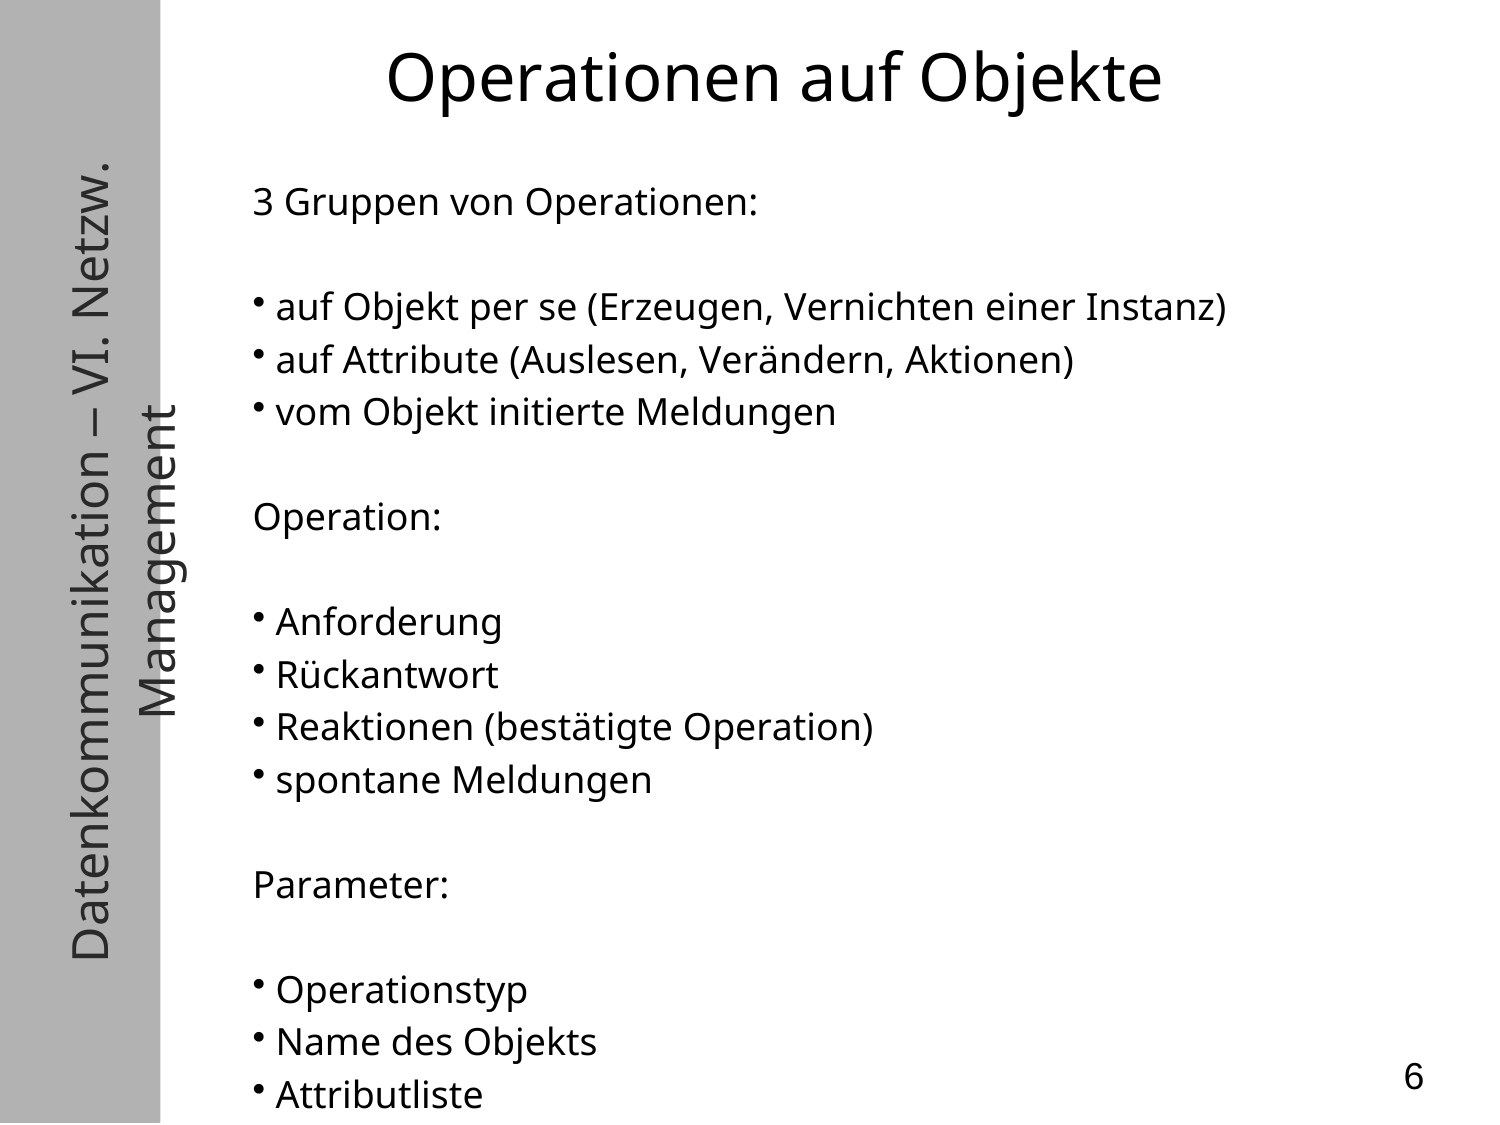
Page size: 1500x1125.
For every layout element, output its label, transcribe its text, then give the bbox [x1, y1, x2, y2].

text_box [0, 0, 160, 1123]
text_box 3 Gruppen von Operationen: auf Objekt per se (Erzeugen, Vernichten einer Instanz) auf Attribute (Auslesen, Verändern, Aktionen) vom Objekt initierte Meldungen Operation: Anforderung Rückantwort Reaktionen (bestätigte Operation) spontane Meldungen Parameter: Operationstyp Name des Objekts Attributliste opt. Operationskennung ("Seriennummer") opt. Adresse opt. Berechtigung [237, 168, 1448, 1125]
text_box Operationen auf Objekte [397, 27, 1153, 123]
text_box Operationen auf Objekte [397, 58, 427, 96]
text_box <number> [1403, 1056, 1479, 1106]
text_box Datenkommunikation – VI. Netzw. Management [47, 1, 178, 1124]
